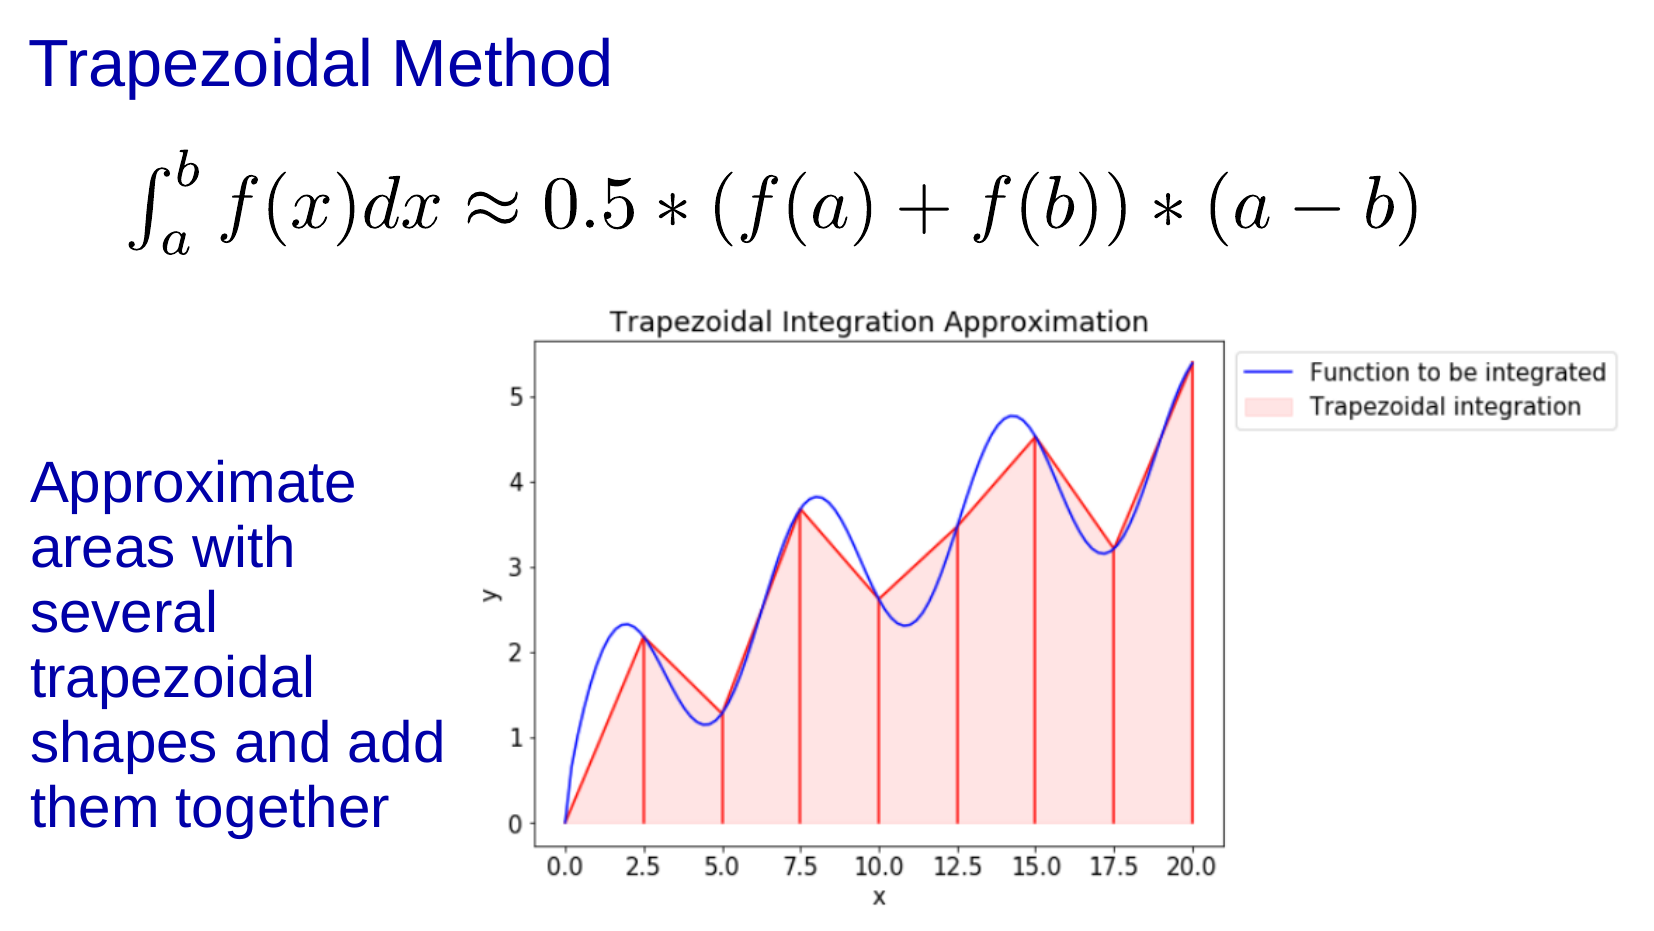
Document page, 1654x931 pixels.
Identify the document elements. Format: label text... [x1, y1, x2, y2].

picture [465, 299, 1624, 909]
list Approximate areas with several trapezoidal shapes and add them together [30, 450, 466, 916]
text_box [124, 149, 1424, 256]
title Trapezoidal Method [28, 21, 1626, 106]
